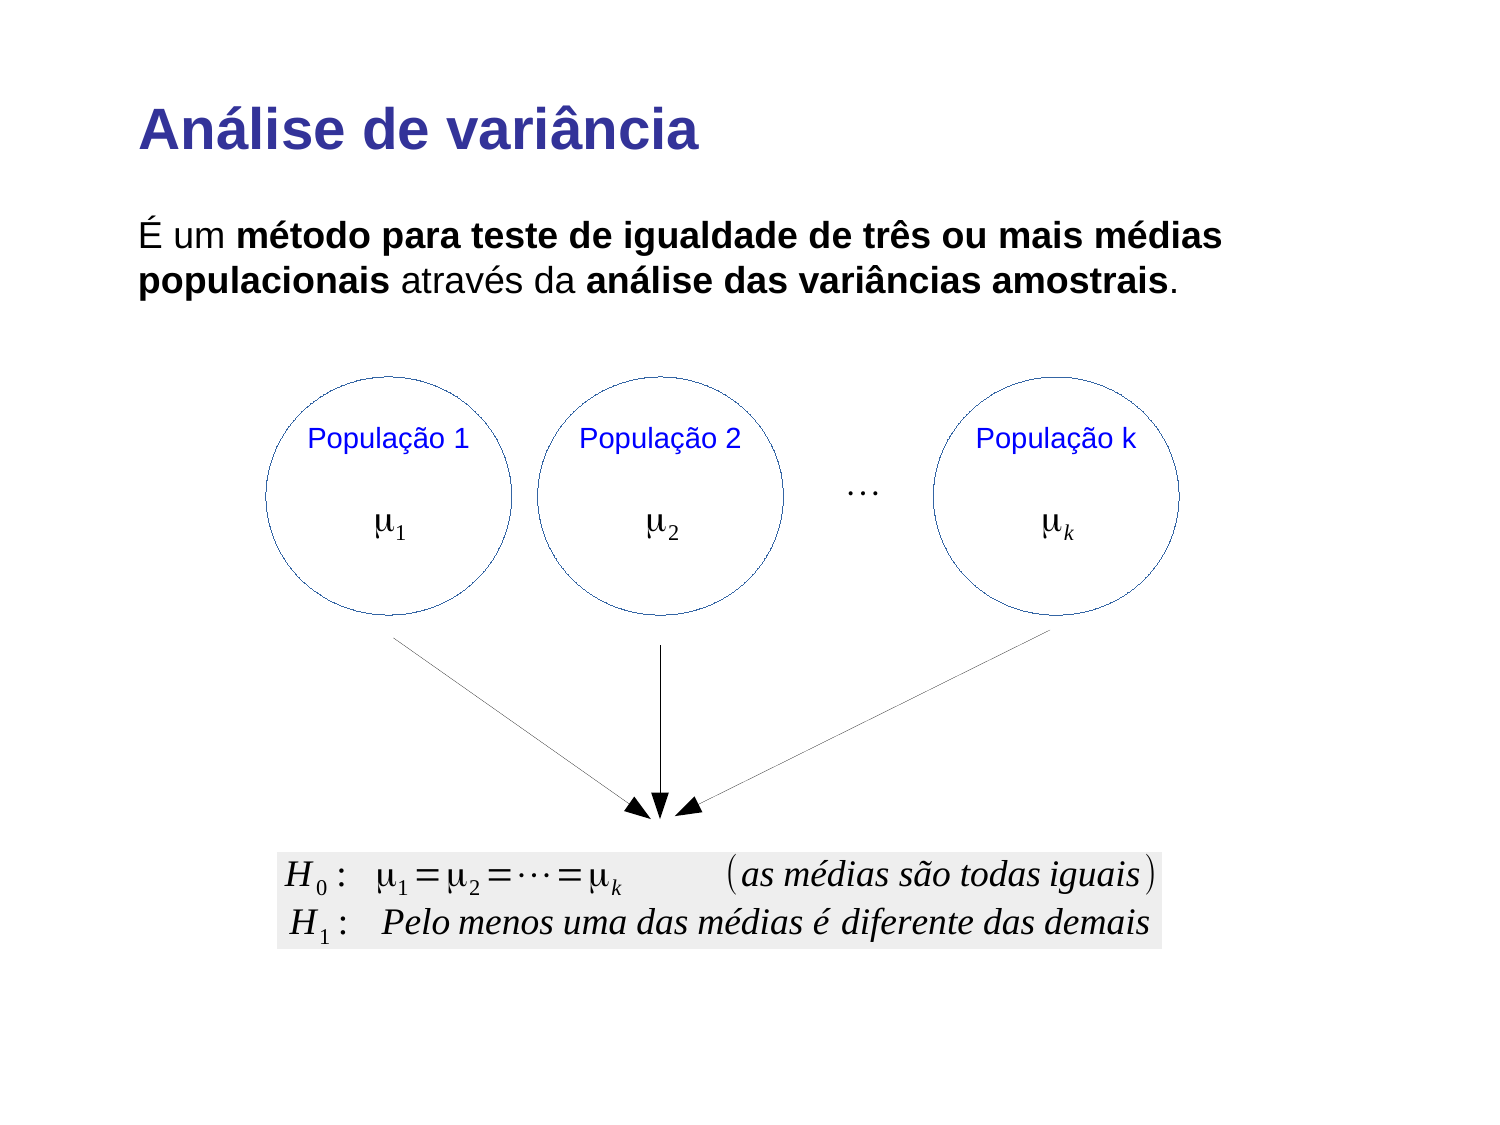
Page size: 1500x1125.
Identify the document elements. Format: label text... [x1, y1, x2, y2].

text_box População k [933, 377, 1180, 616]
text_box População 1 [265, 376, 512, 616]
text_box População 2 [537, 376, 784, 616]
chart [839, 489, 887, 497]
text_box É um método para teste de igualdade de três ou mais médias populacionais através da análise das variâncias amostrais. [123, 203, 1366, 309]
text_box Análise de variância [123, 84, 1400, 179]
chart [276, 851, 1163, 949]
chart [367, 512, 414, 545]
chart [1034, 512, 1082, 545]
chart [638, 512, 685, 545]
